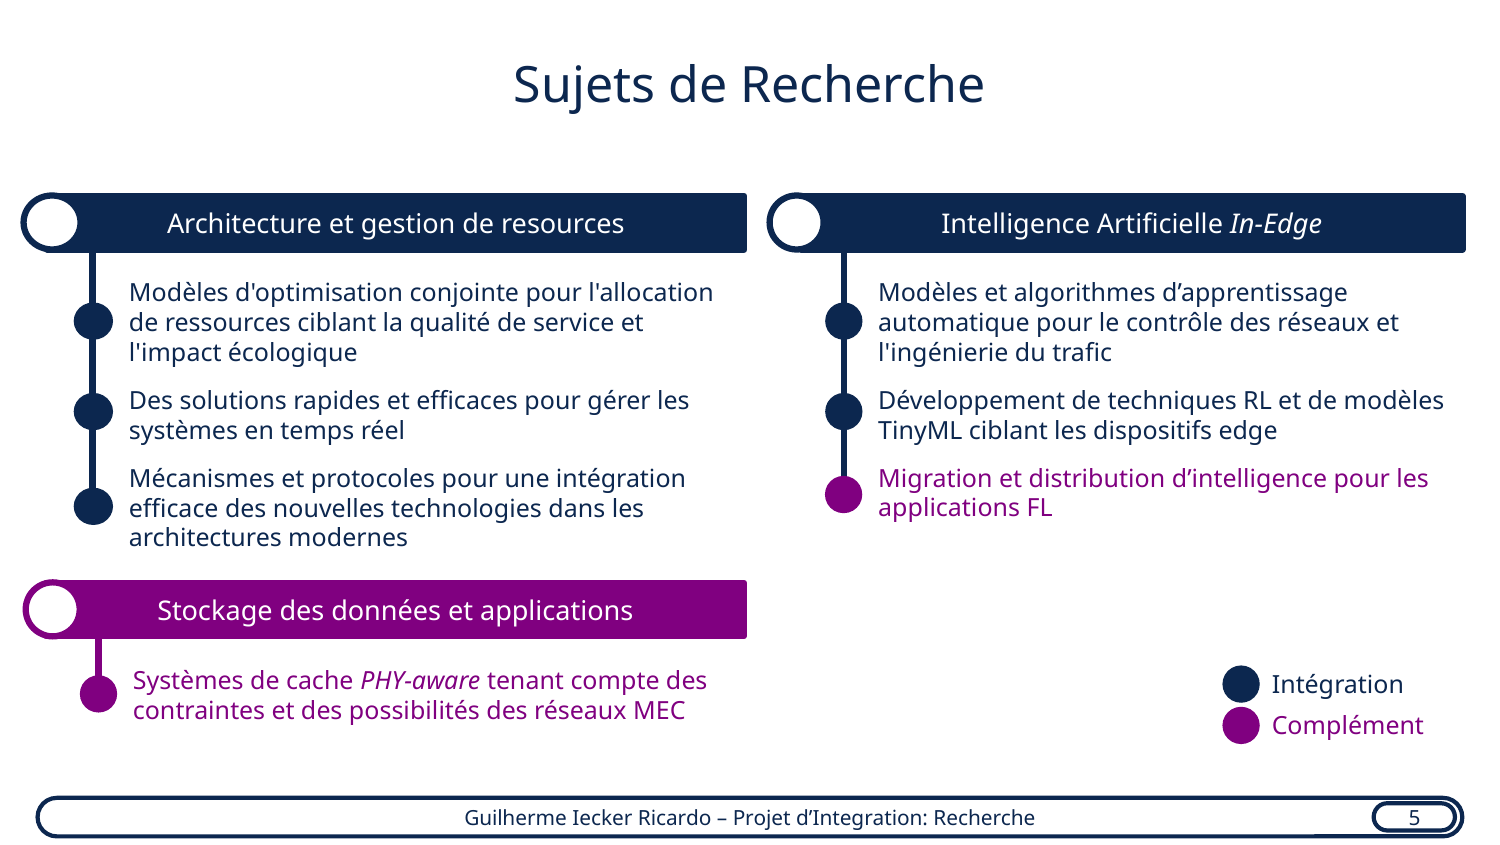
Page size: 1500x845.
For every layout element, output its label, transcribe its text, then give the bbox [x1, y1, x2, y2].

text_box [1222, 665, 1254, 703]
text_box Architecture et gestion de resources [58, 196, 745, 250]
text_box [25, 582, 80, 637]
text_box [23, 195, 81, 250]
text_box [79, 675, 115, 713]
text_box [769, 195, 824, 250]
text_box Intégration [1254, 657, 1442, 709]
text_box [73, 393, 89, 430]
text_box Complément [1254, 698, 1480, 750]
text_box [96, 393, 111, 430]
text_box [825, 392, 860, 431]
text_box [73, 488, 111, 526]
text_box 5 [1373, 803, 1456, 831]
text_box [1222, 706, 1260, 745]
text_box Sujets de Recherche [37, 37, 1463, 193]
text_box [824, 475, 860, 514]
text_box Guilherme Iecker Ricardo – Projet d’Integration: Recherche [37, 797, 1463, 837]
text_box Stockage des données et applications [57, 582, 744, 637]
text_box Modèles d'optimisation conjointe pour l'allocation de ressources ciblant la qualité de service et l'impact écologique Des solutions rapides et efficaces pour gérer les systèmes en temps réel Mécanismes et protocoles pour une intégration efficace des nouvelles technologies dans les architectures modernes [111, 265, 751, 563]
text_box Intelligence Artificielle In-Edge [802, 196, 1463, 250]
text_box Systèmes de cache PHY-aware tenant compte des contraintes et des possibilités des réseaux MEC [115, 654, 734, 736]
text_box Modèles et algorithmes d’apprentissage automatique pour le contrôle des réseaux et l'ingénierie du trafic Développement de techniques RL et de modèles TinyML ciblant les dispositifs edge Migration et distribution d’intelligence pour les applications FL [860, 265, 1480, 533]
text_box [825, 302, 860, 340]
text_box [96, 302, 111, 340]
text_box [73, 302, 89, 340]
